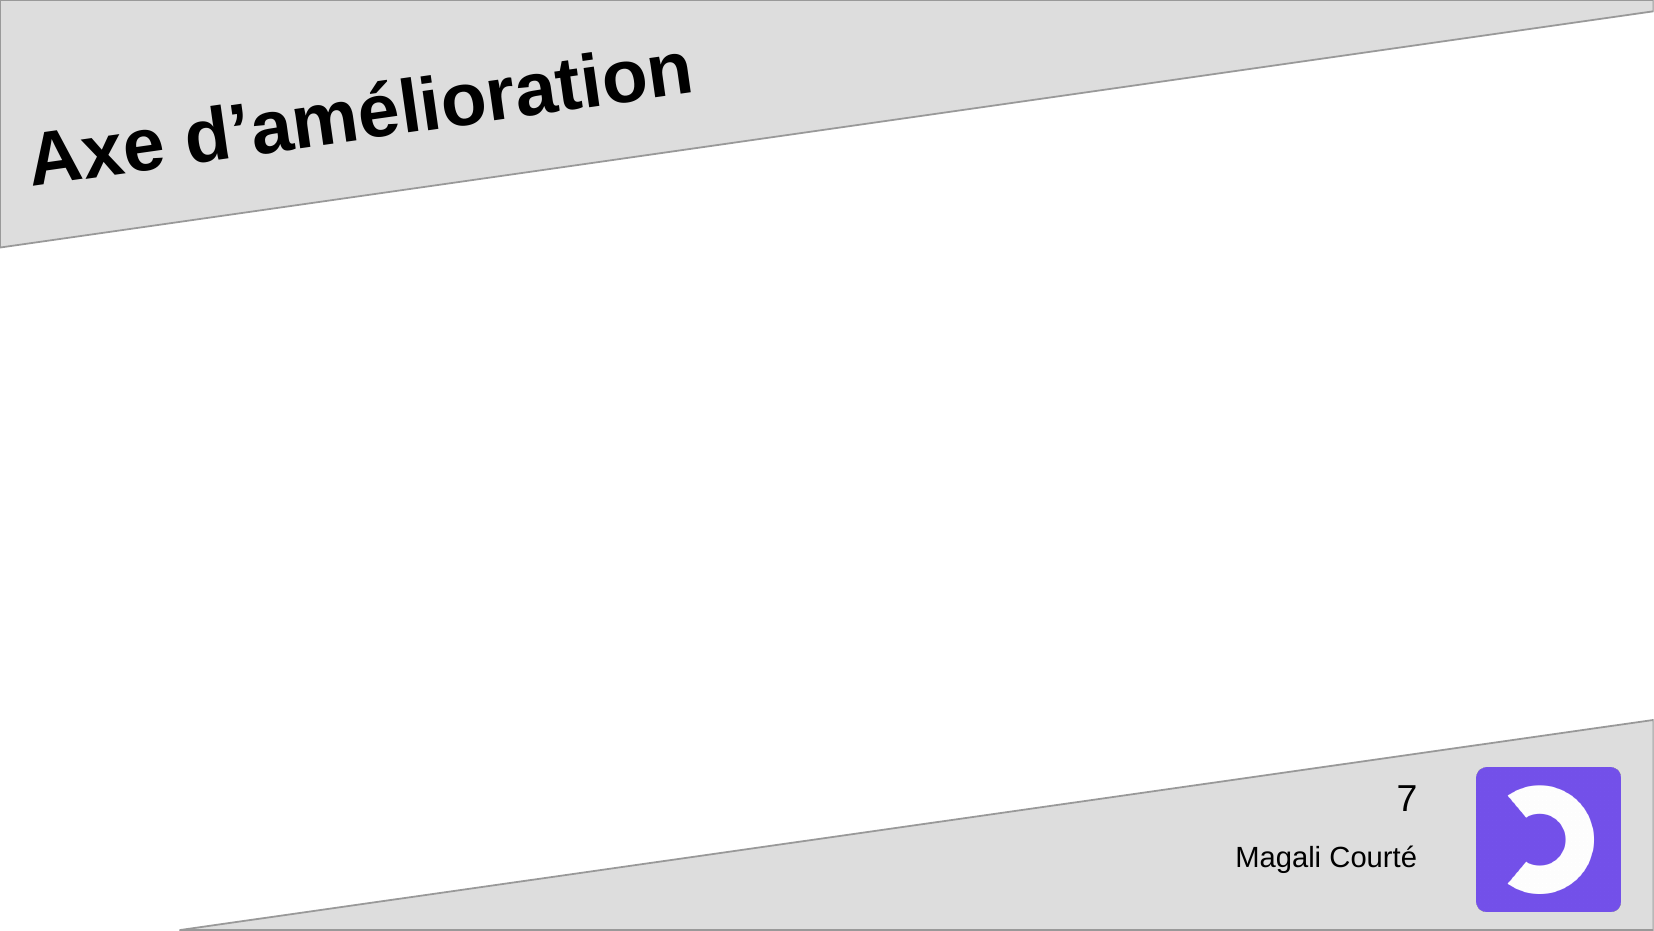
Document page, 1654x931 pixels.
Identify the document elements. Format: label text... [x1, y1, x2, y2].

picture [1476, 767, 1621, 912]
title Axe d’amélioration [16, 0, 1501, 239]
